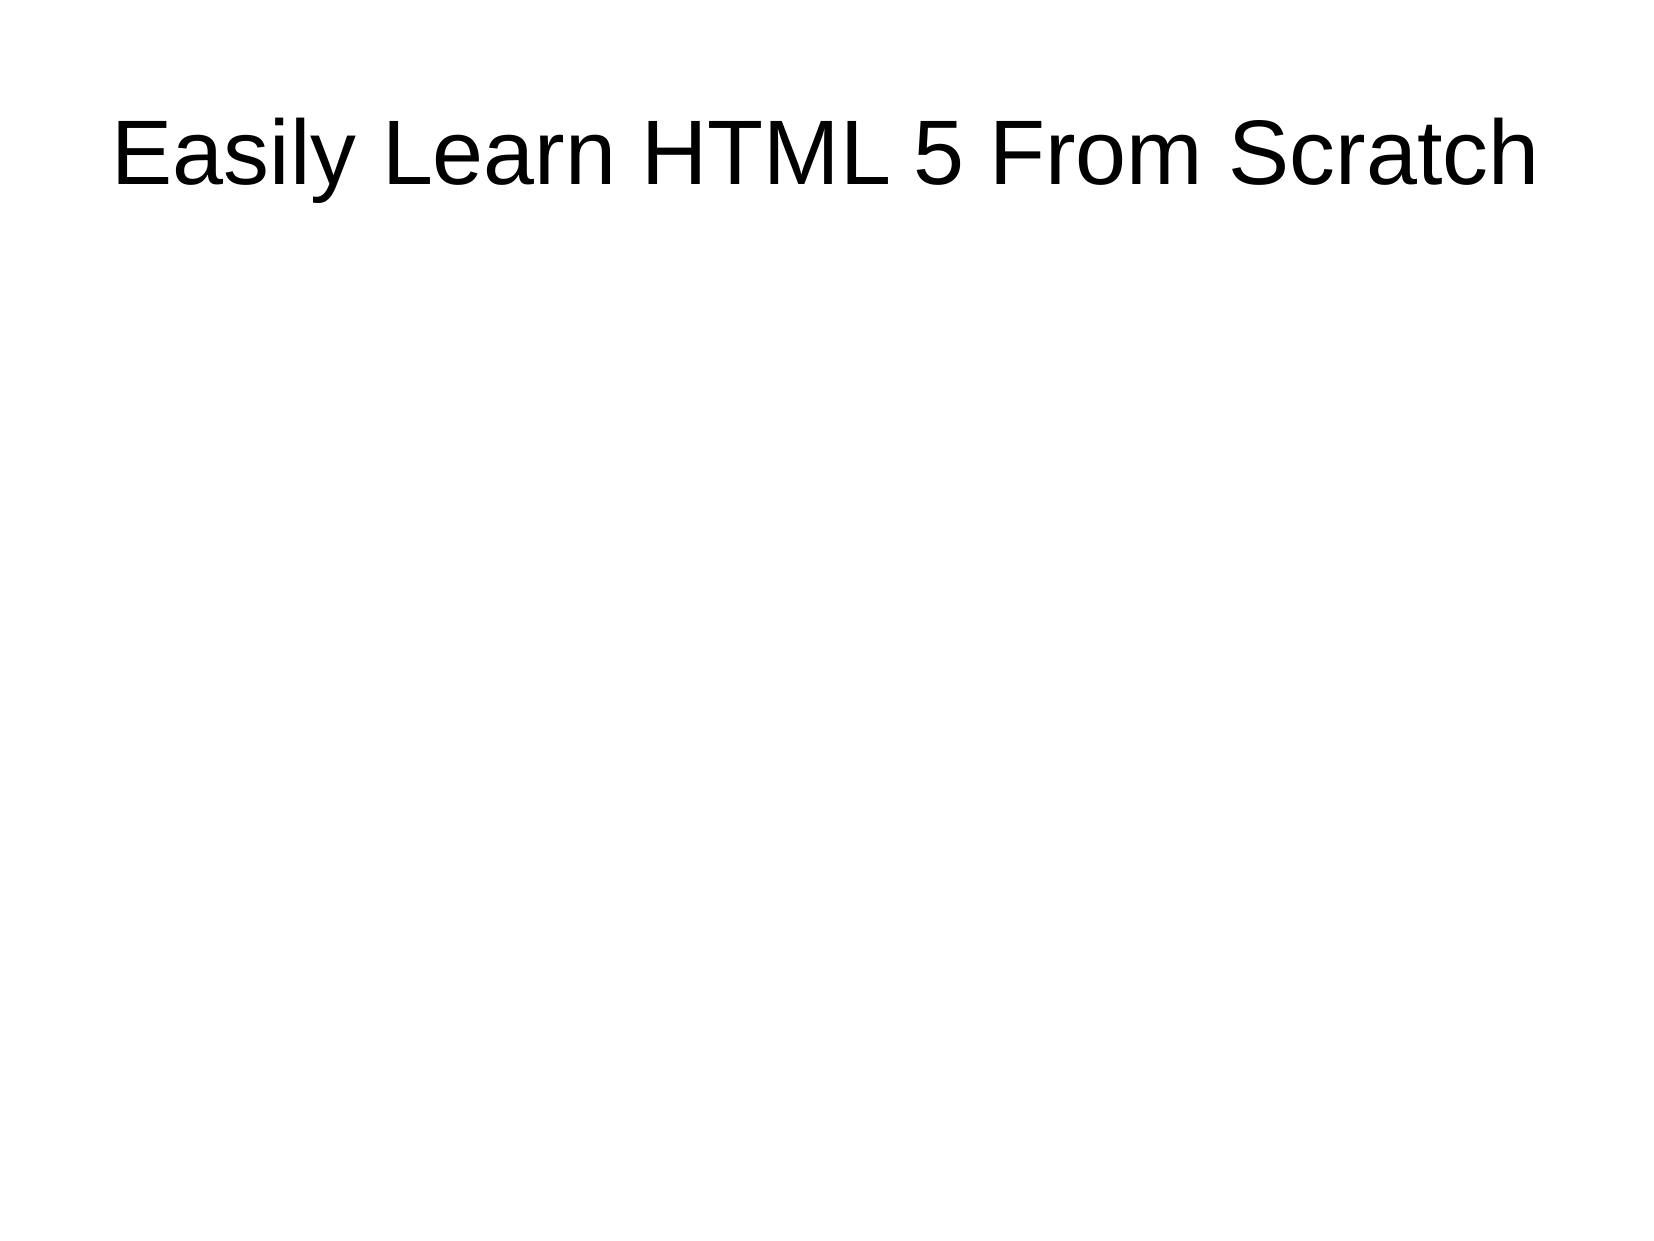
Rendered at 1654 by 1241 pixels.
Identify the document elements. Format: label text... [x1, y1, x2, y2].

title Easily Learn HTML 5 From Scratch [82, 49, 1571, 257]
